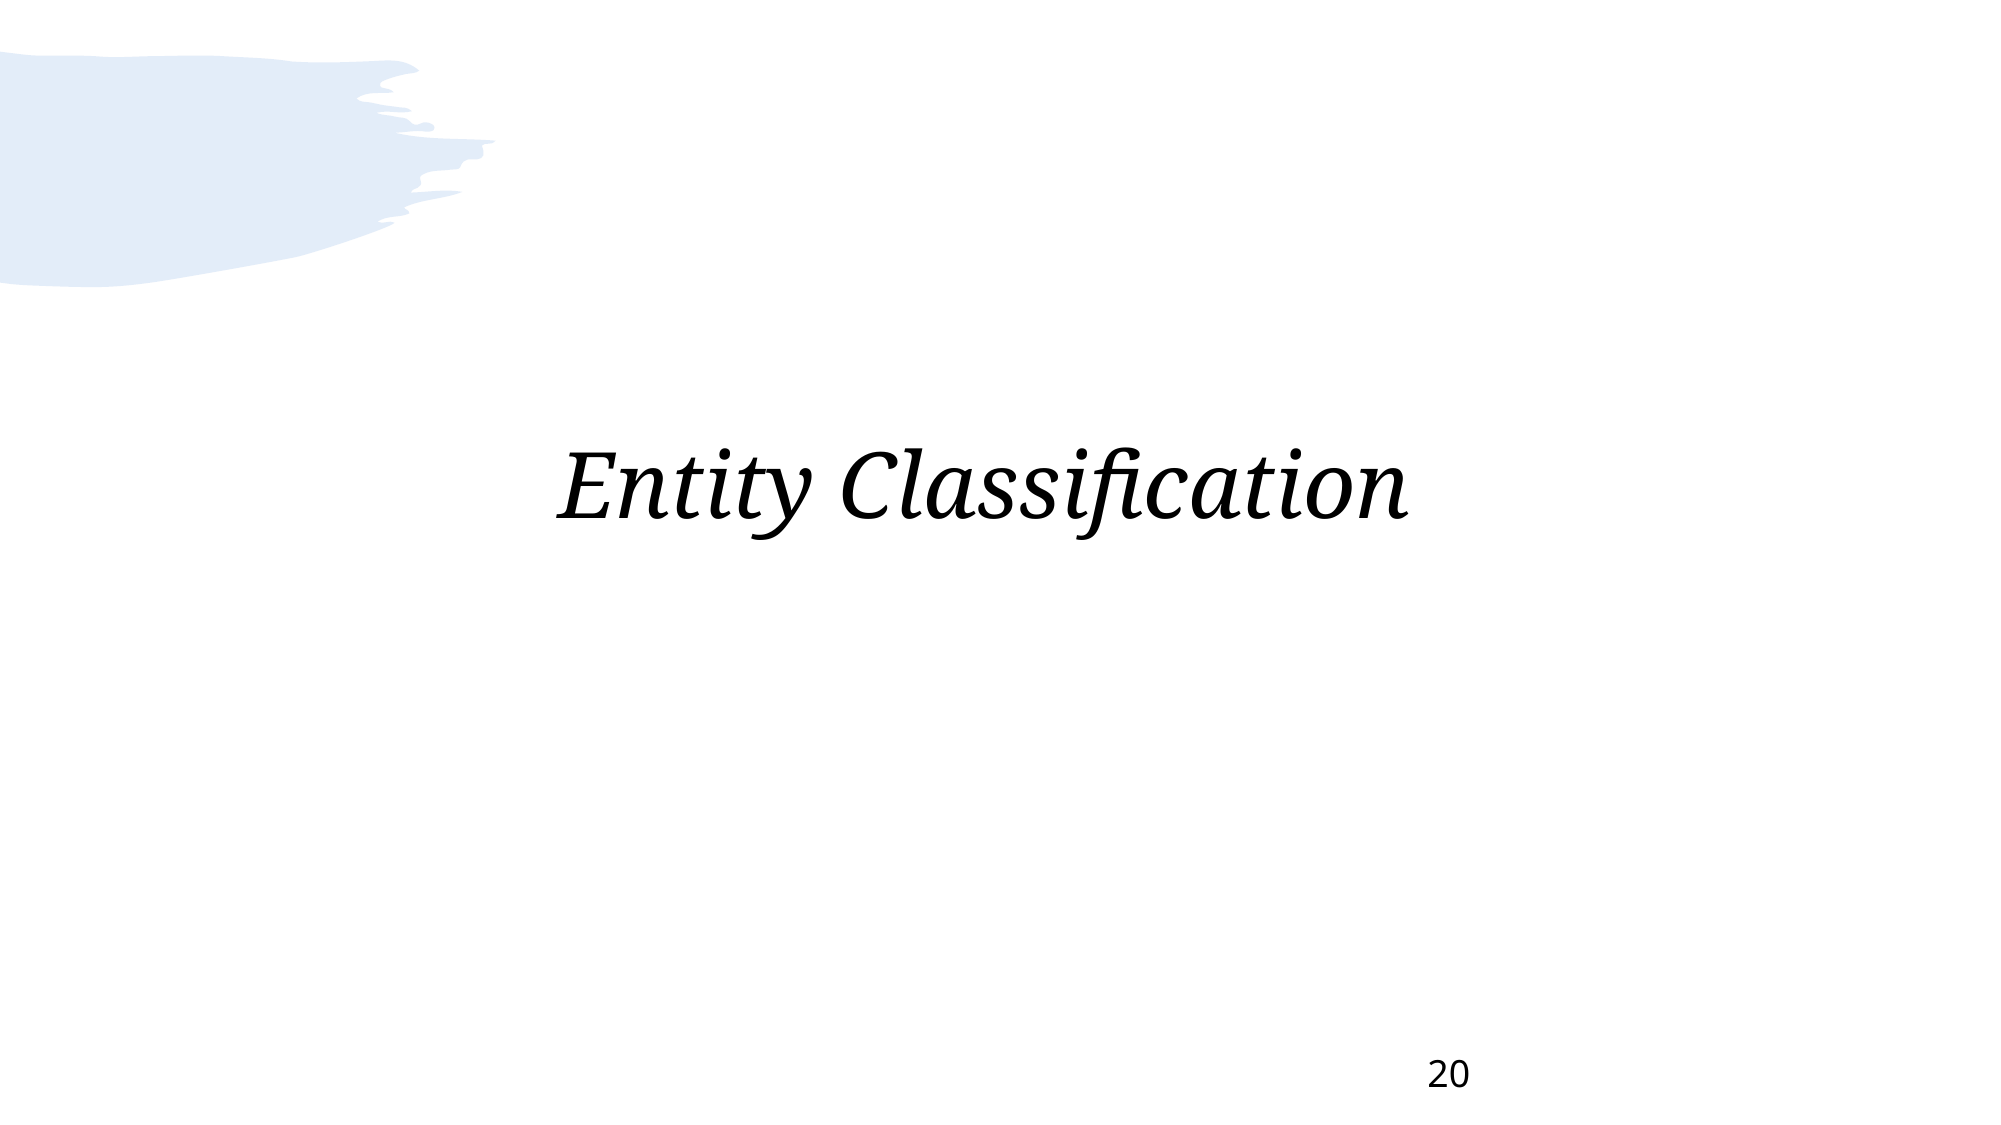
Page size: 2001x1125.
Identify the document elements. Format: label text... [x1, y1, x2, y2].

title Entity Classification [543, 431, 1457, 649]
slide_number <number> [1412, 1042, 1863, 1103]
